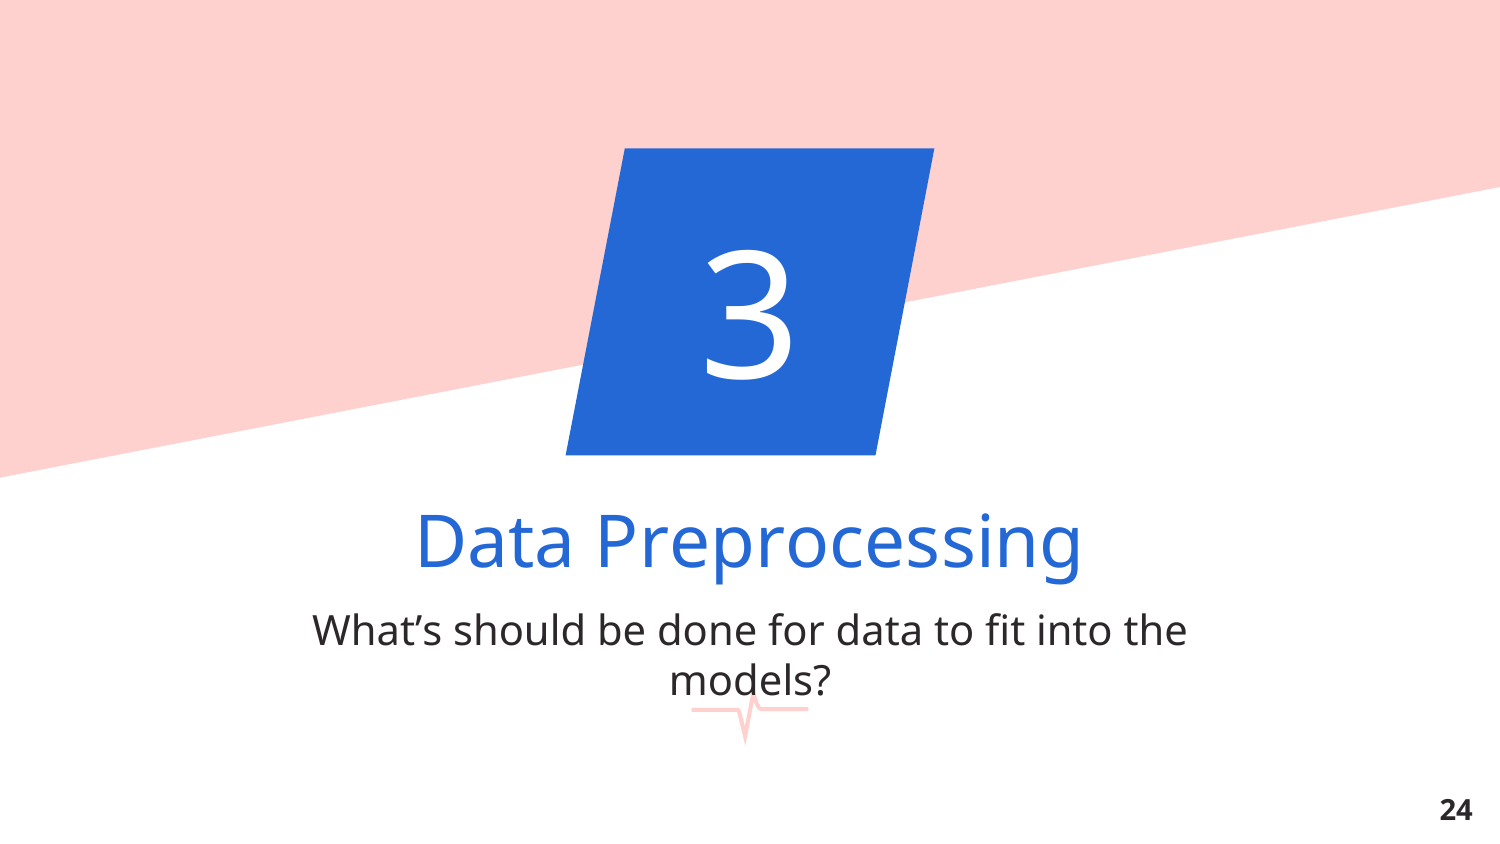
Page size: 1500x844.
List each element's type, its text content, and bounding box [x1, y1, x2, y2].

subtitle What’s should be done for data to fit into the models? [260, 589, 1240, 672]
title 3 [51, 106, 1449, 429]
title Data Preprocessing [349, 479, 1151, 580]
text_box 24 [1424, 783, 1489, 830]
